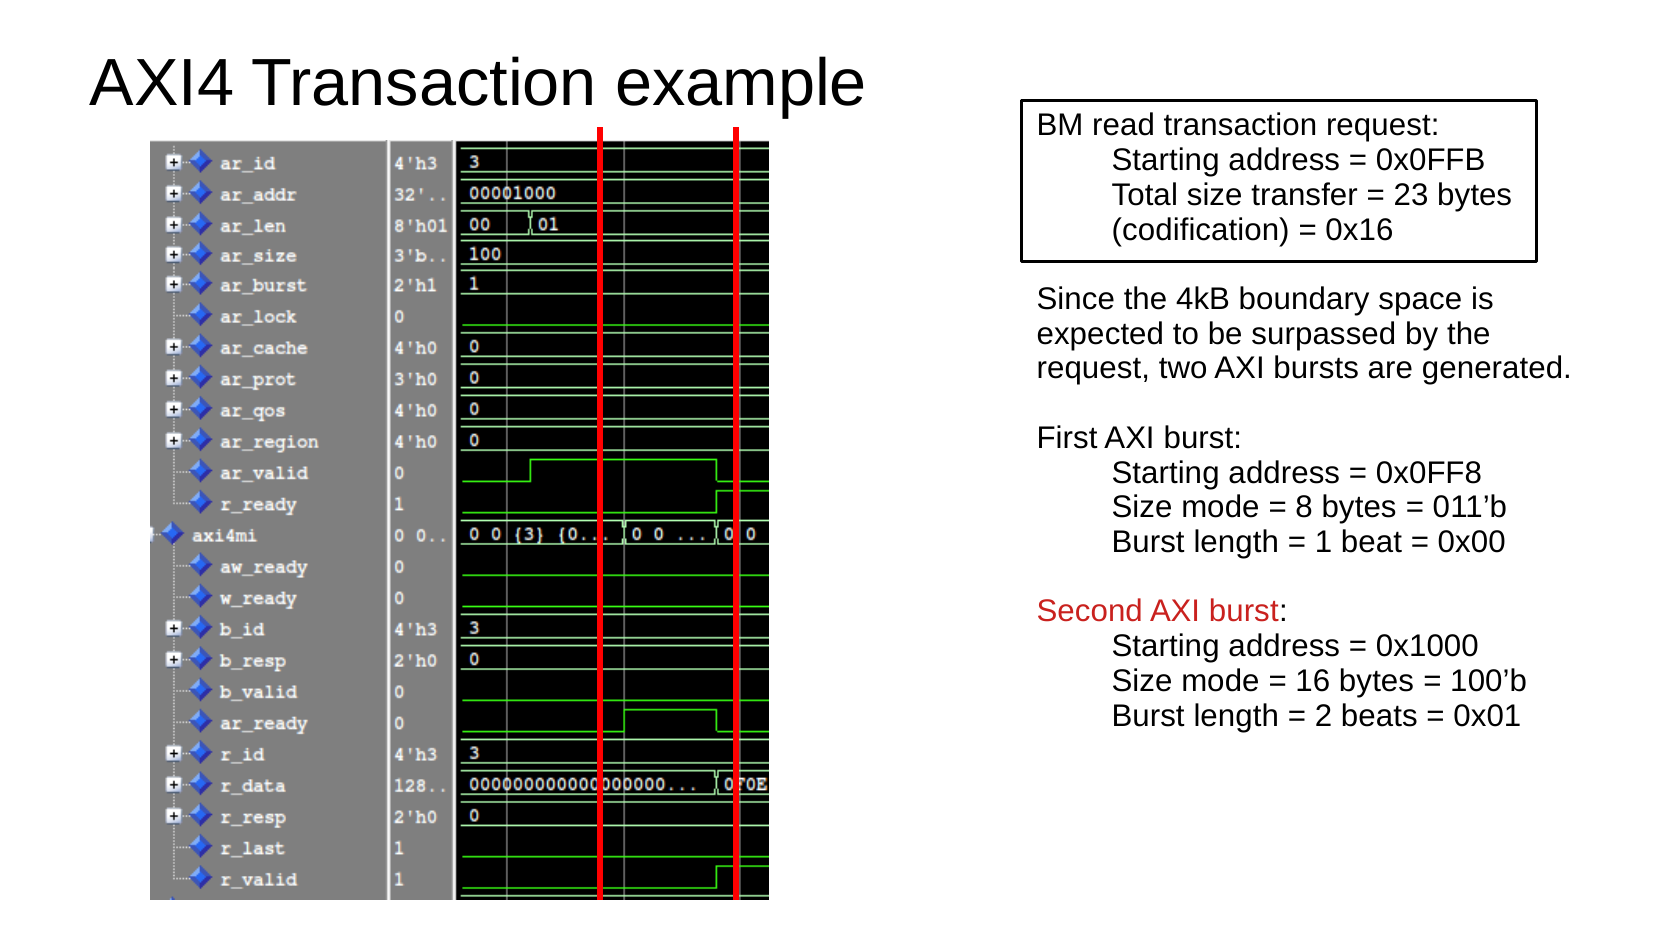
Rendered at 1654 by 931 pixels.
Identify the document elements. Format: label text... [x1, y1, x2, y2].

picture [150, 140, 769, 901]
text_box AXI4 Transaction example [75, 37, 883, 128]
text_box BM read transaction request: Starting address = 0x0FFB Total size transfer = 23 bytes (codification) = 0x16 Since the 4kB boundary space is expected to be surpassed by the request, two AXI bursts are generated. First AXI burst: Starting address = 0x0FF8 Size mode = 8 bytes = 011’b Burst length = 1 beat = 0x00 Second AXI burst: Starting address = 0x1000 Size mode = 16 bytes = 100’b Burst length = 2 beats = 0x01 [1021, 100, 1588, 741]
